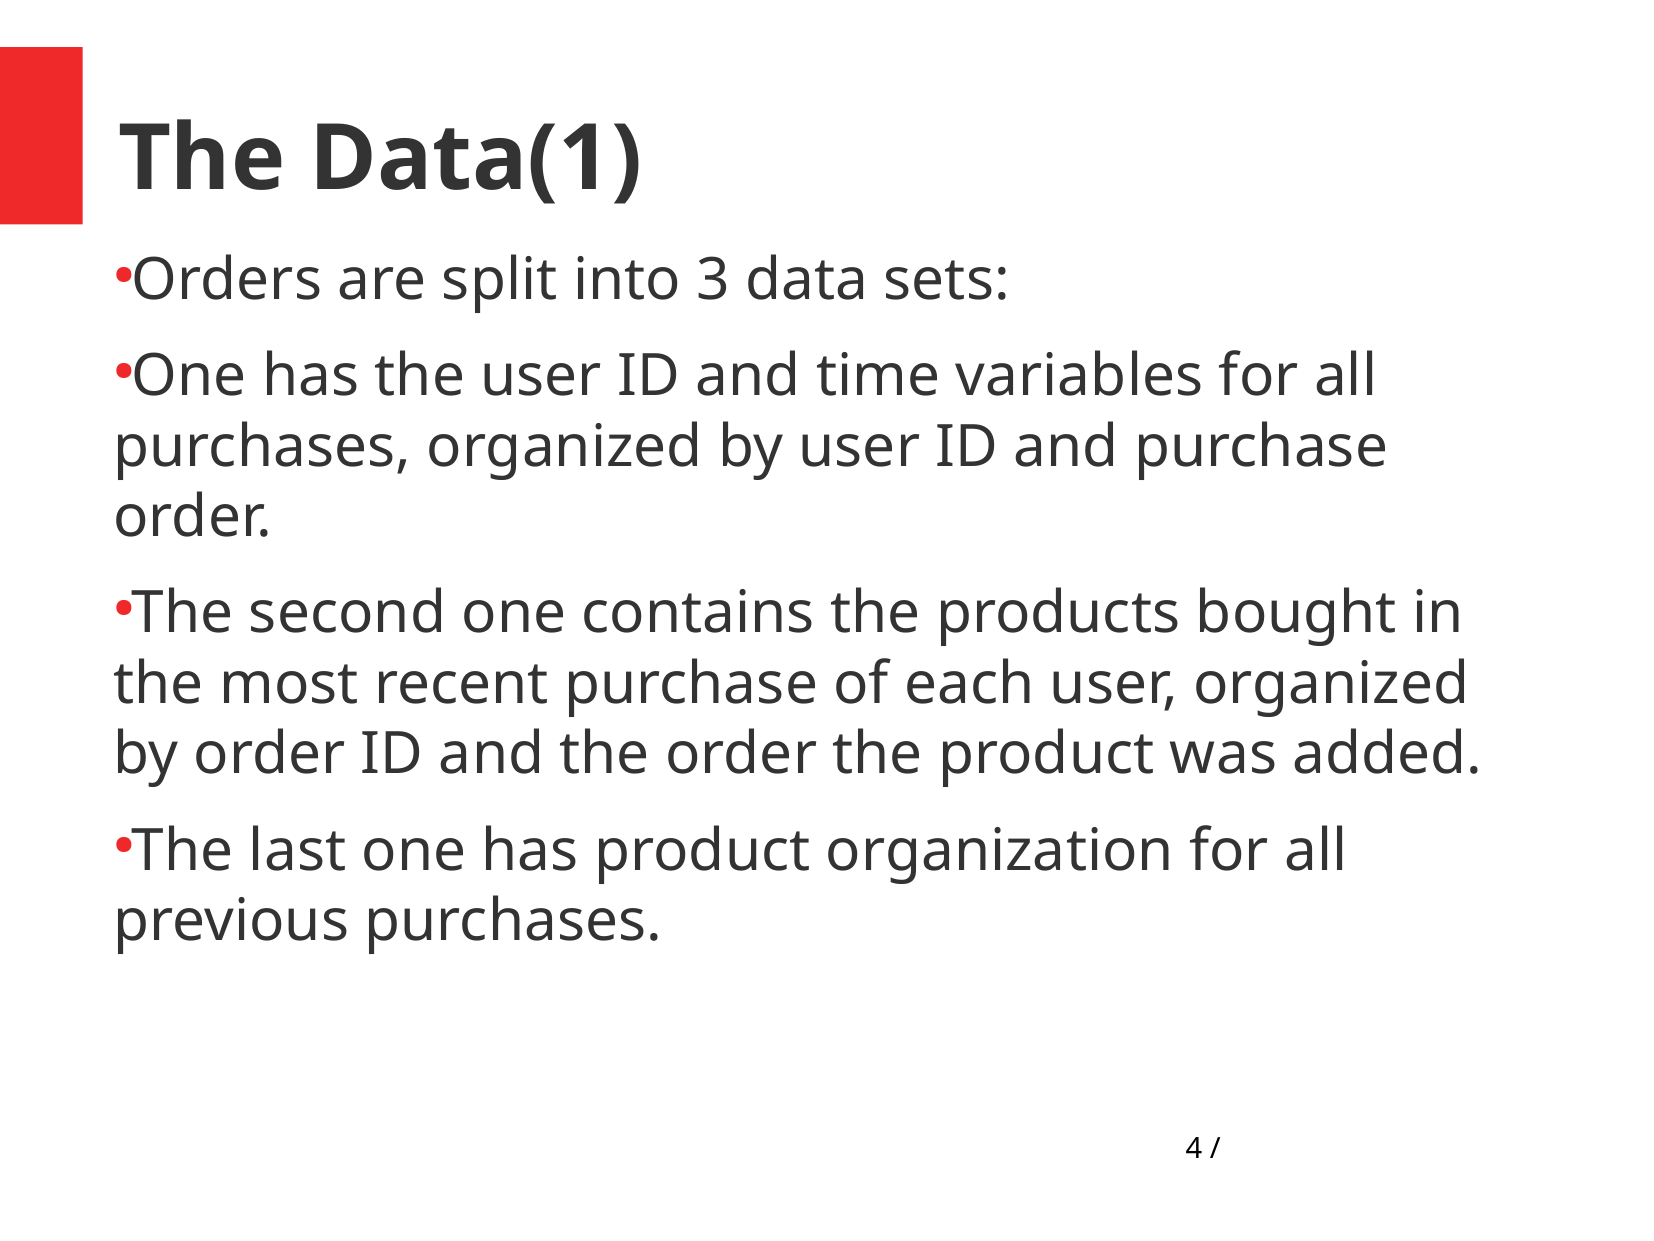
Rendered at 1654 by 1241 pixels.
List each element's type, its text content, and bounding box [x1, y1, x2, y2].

text_box / [1185, 1129, 1571, 1216]
title The Data(1) [118, 49, 1571, 257]
list Orders are split into 3 data sets: One has the user ID and time variables for all purchases, organized by user ID and purchase order. The second one contains the products bought in the most recent purchase of each user, organized by order ID and the order the product was added. The last one has product organization for all previous purchases. [113, 240, 1531, 961]
